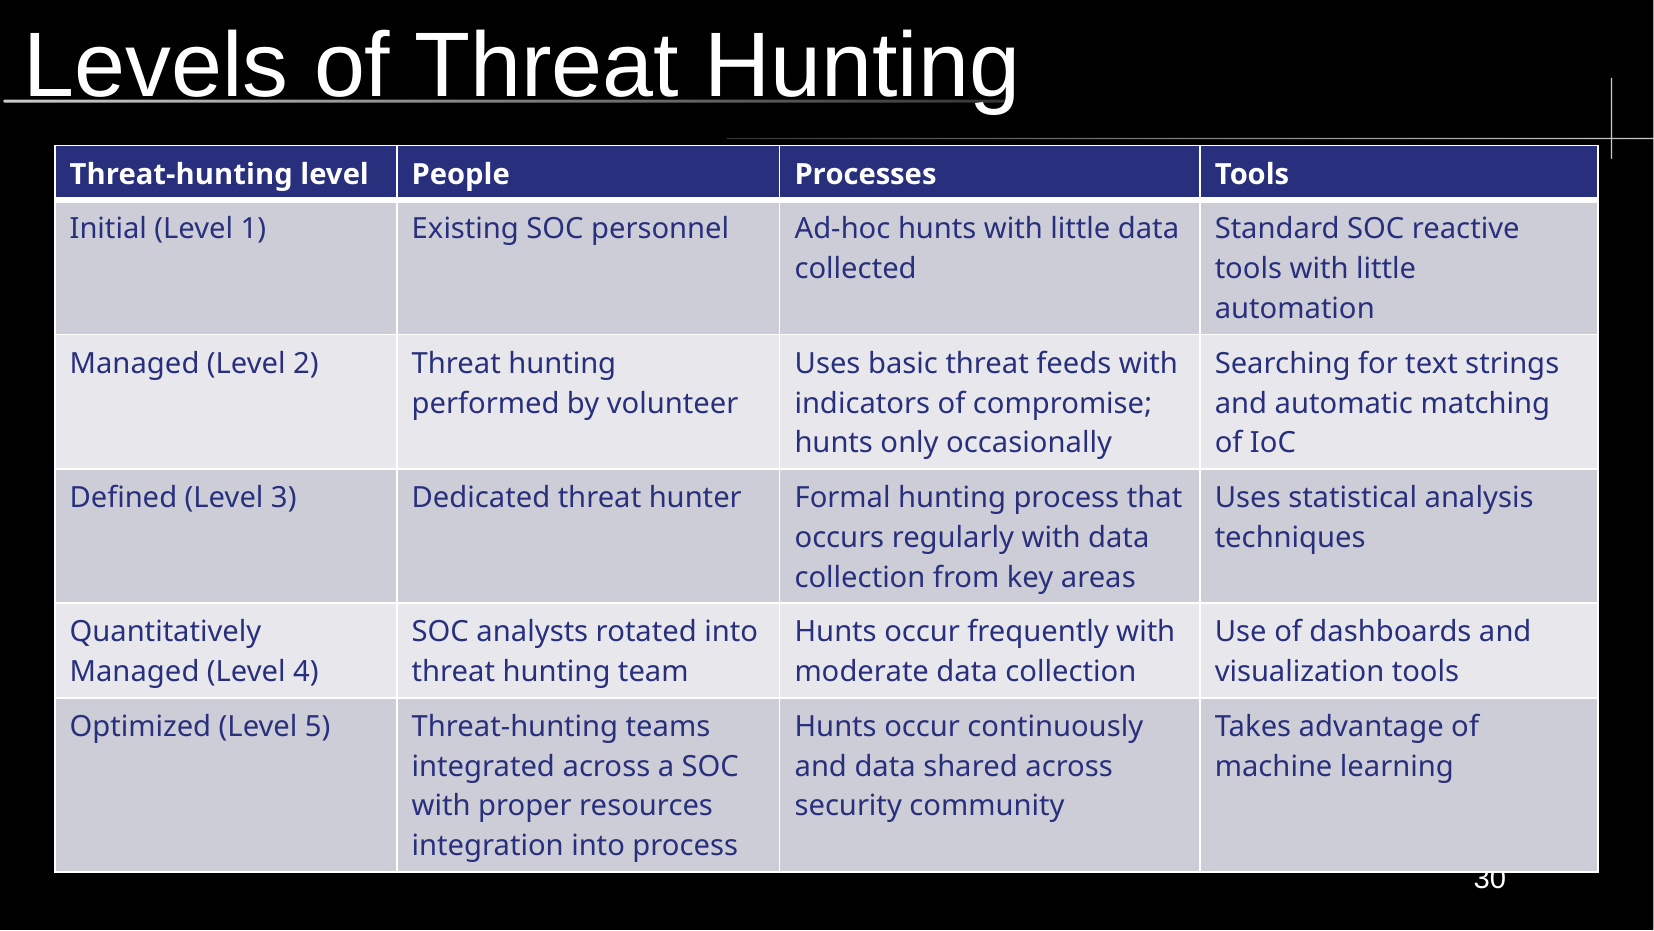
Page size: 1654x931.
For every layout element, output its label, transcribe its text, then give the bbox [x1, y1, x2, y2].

table_header People [398, 146, 779, 197]
table_cell Defined (Level 3) [56, 470, 396, 602]
table_cell Takes advantage of machine learning [1201, 699, 1597, 871]
table_header Tools [1201, 146, 1597, 197]
table_cell Managed (Level 2) [56, 335, 396, 468]
table_cell Quantitatively Managed (Level 4) [56, 604, 396, 697]
table_cell Optimized (Level 5) [56, 699, 396, 871]
table_cell Dedicated threat hunter [398, 470, 779, 602]
table_cell Searching for text strings and automatic matching of IoC [1201, 335, 1597, 468]
table_cell Ad-hoc hunts with little data collected [780, 203, 1199, 334]
table_header Processes [780, 146, 1199, 197]
table_cell Standard SOC reactive tools with little automation [1201, 203, 1597, 334]
table_cell Hunts occur continuously and data shared across security community [780, 699, 1199, 871]
table_cell Use of dashboards and visualization tools [1201, 604, 1597, 697]
table_cell SOC analysts rotated into threat hunting team [398, 604, 779, 697]
table_cell Formal hunting process that occurs regularly with data collection from key areas [780, 470, 1199, 602]
table_cell Uses basic threat feeds with indicators of compromise; hunts only occasionally [780, 335, 1199, 468]
table_cell Initial (Level 1) [56, 203, 396, 334]
table_header Threat-hunting level [56, 146, 396, 197]
title Levels of Threat Hunting [23, 11, 1589, 119]
table_cell Threat hunting performed by volunteer [398, 335, 779, 468]
table_cell Uses statistical analysis techniques [1201, 470, 1597, 602]
table_cell Hunts occur frequently with moderate data collection [780, 604, 1199, 697]
table_cell Existing SOC personnel [398, 203, 779, 334]
table_cell Threat-hunting teams integrated across a SOC with proper resources integration into process [398, 699, 779, 871]
